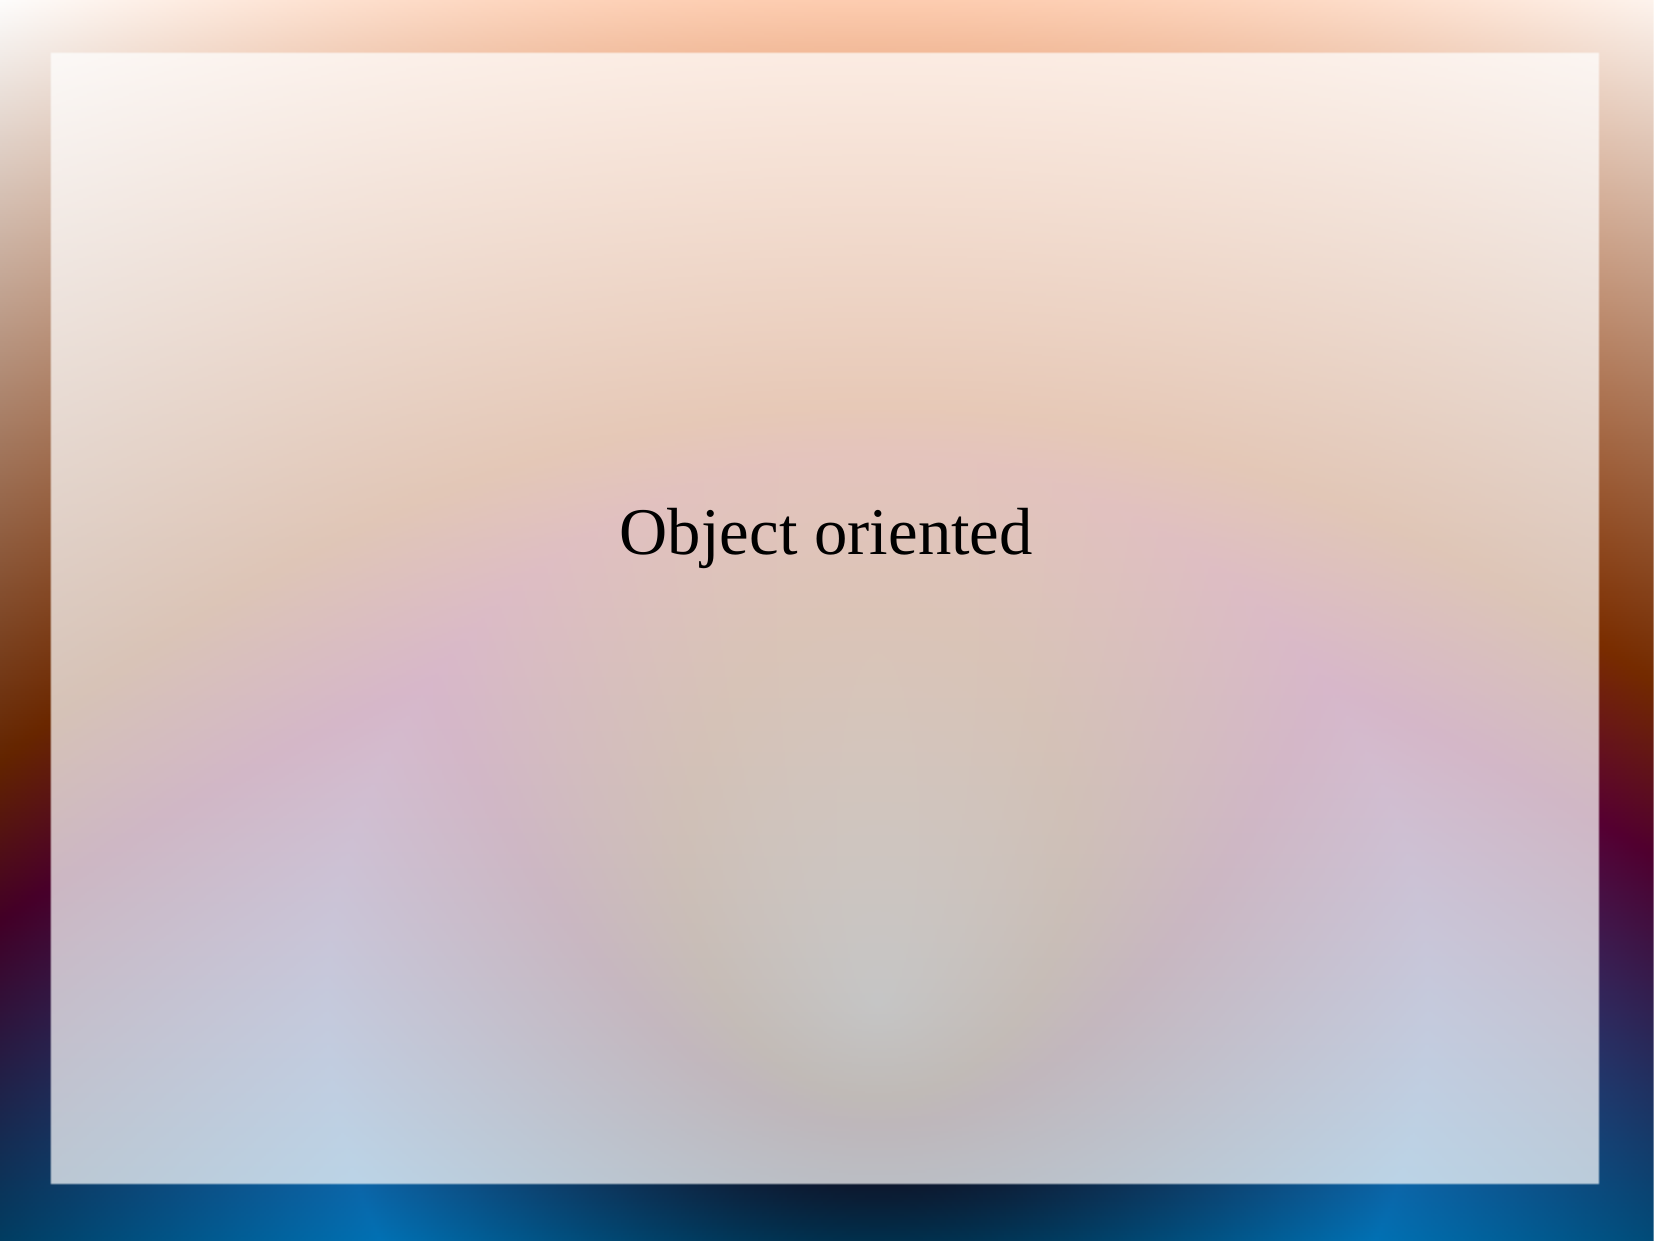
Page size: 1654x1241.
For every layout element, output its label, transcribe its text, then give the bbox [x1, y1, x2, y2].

picture [0, 0, 1654, 1241]
subtitle Object oriented [82, 55, 1571, 1010]
